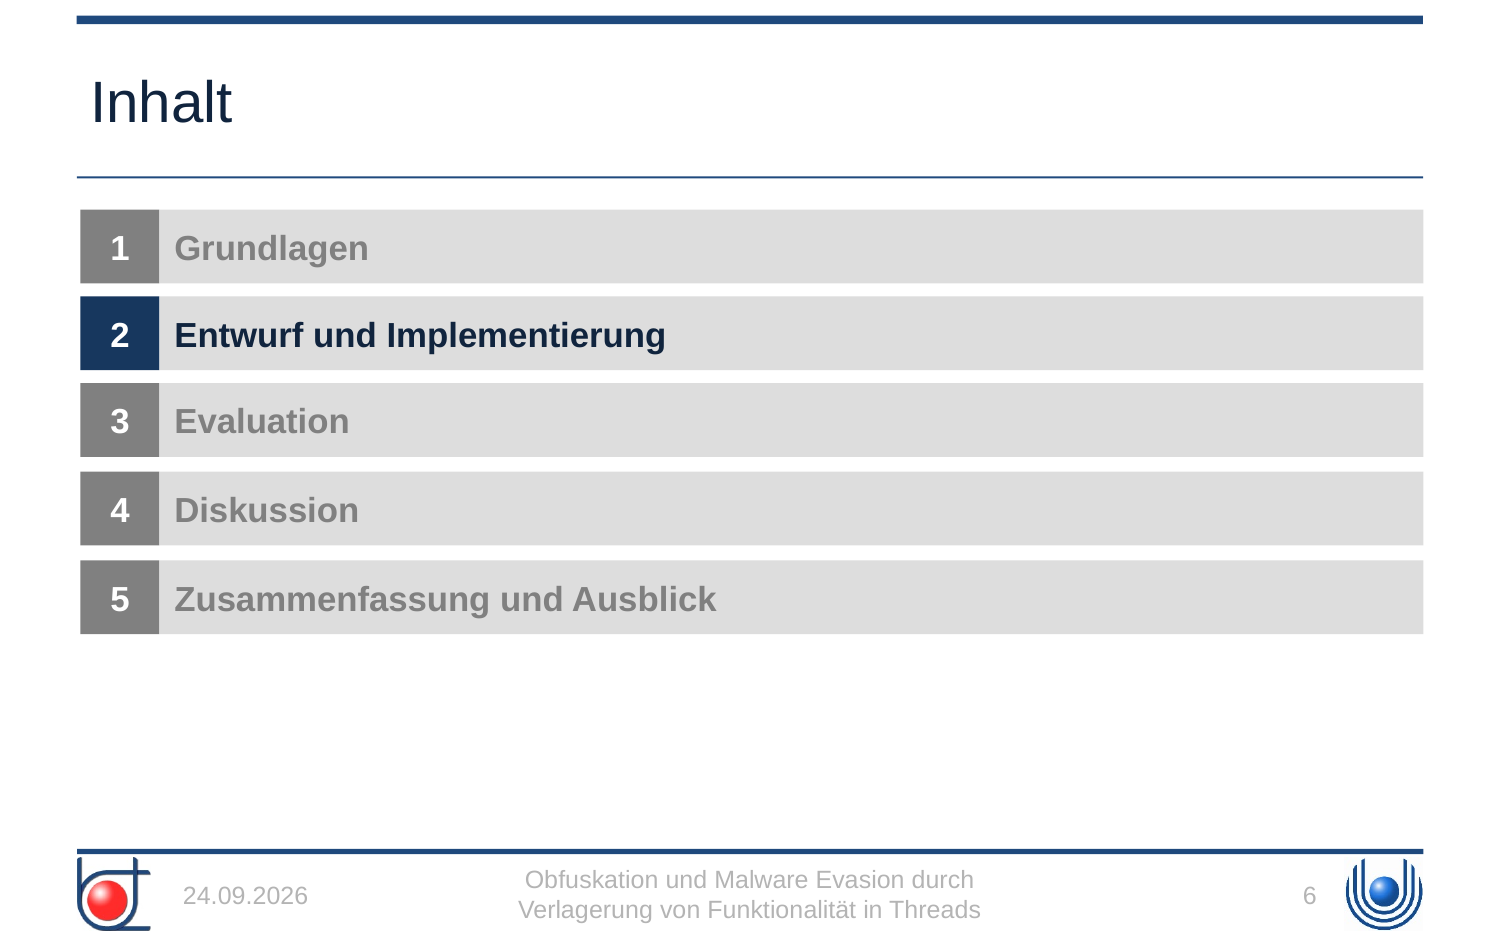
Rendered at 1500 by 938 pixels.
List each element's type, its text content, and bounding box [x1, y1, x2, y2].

footer Obfuskation und Malware Evasion durch Verlagerung von Funktionalität in Threads [454, 859, 1046, 929]
text_box 1 [80, 209, 159, 284]
title Inhalt [75, 19, 1425, 178]
text_box Zusammenfassung und Ausblick [159, 560, 1424, 635]
slide_number 30.08.2021 [183, 860, 454, 929]
picture [1344, 857, 1423, 931]
text_box 3 [80, 383, 159, 457]
text_box 4 [80, 471, 159, 546]
text_box Diskussion [159, 471, 1424, 546]
text_box Entwurf und Implementierung [159, 296, 1424, 371]
text_box 5 [80, 560, 159, 635]
slide_number <number> [1046, 860, 1317, 929]
picture [76, 857, 151, 931]
text_box Grundlagen [159, 209, 1424, 284]
text_box 2 [80, 296, 159, 371]
text_box Evaluation [159, 383, 1424, 457]
